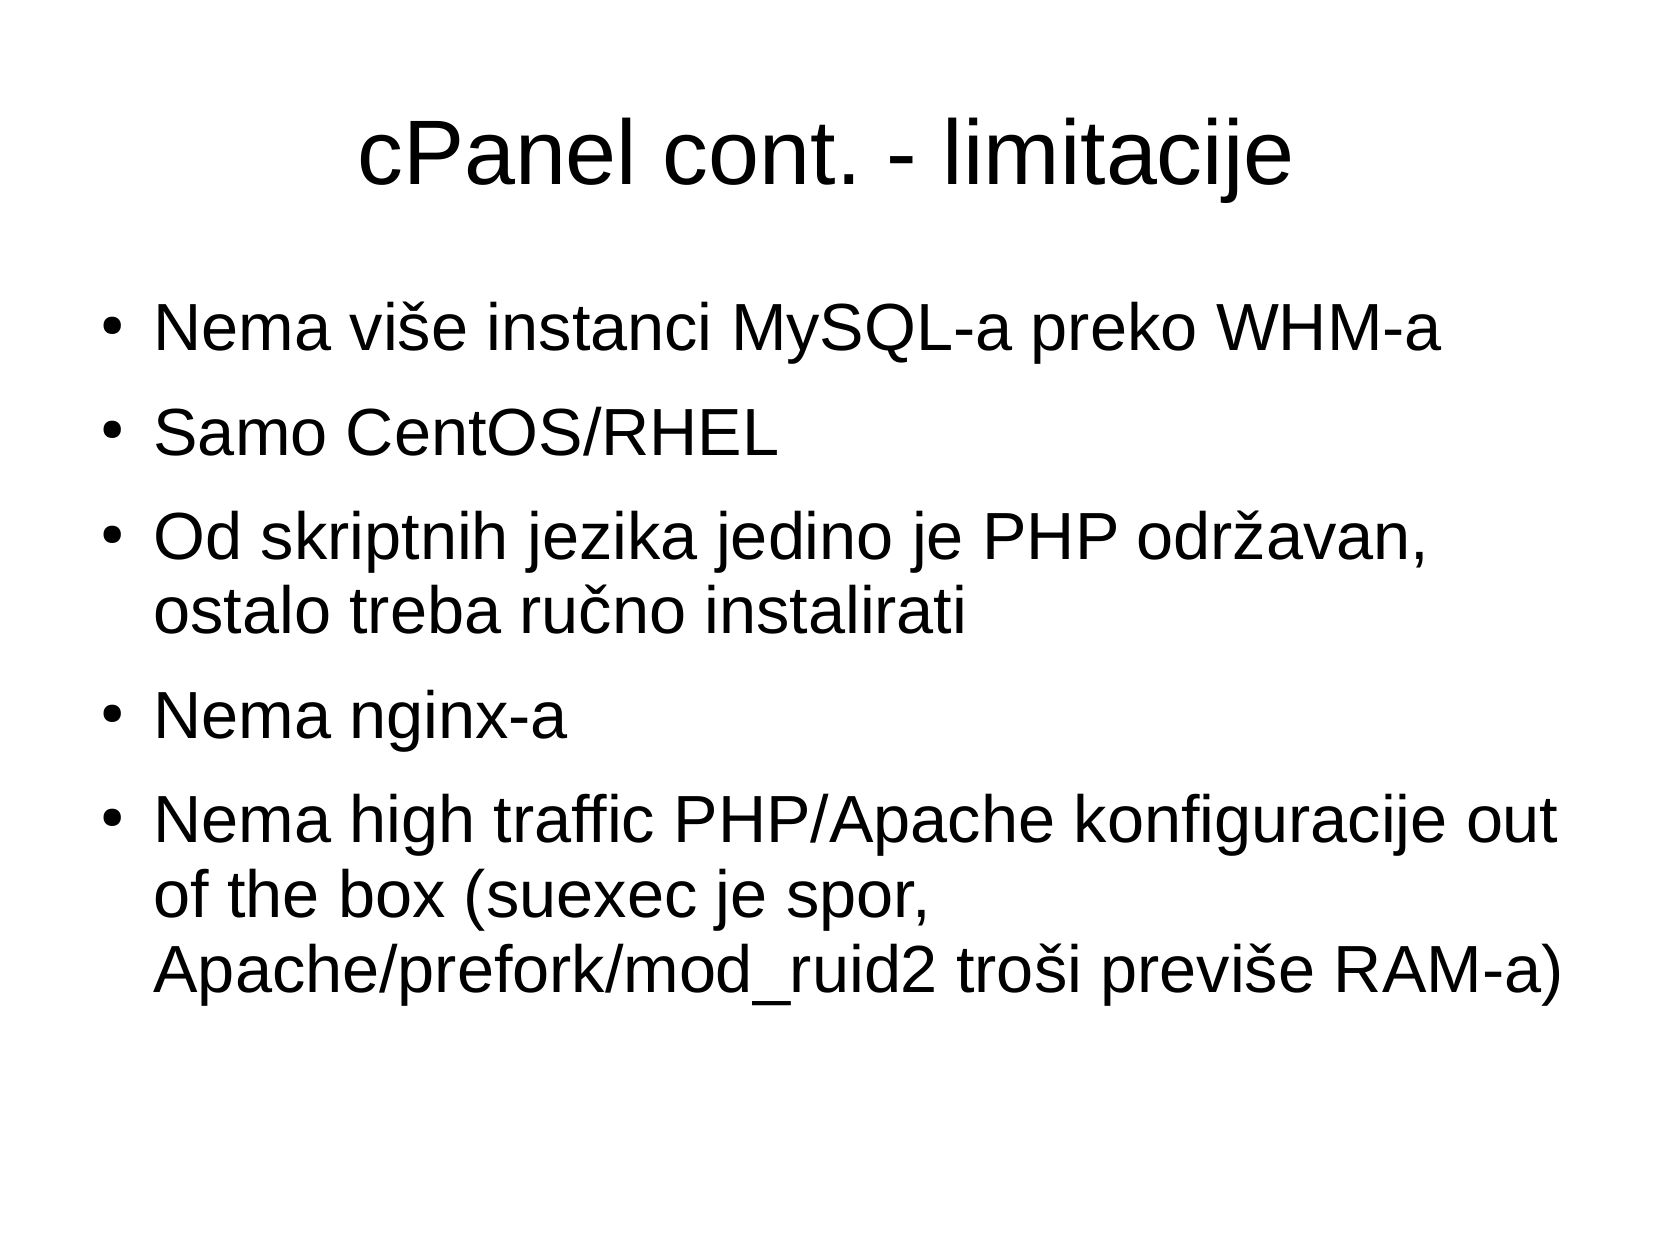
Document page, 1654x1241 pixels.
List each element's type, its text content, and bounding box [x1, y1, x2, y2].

title cPanel cont. - limitacije [82, 49, 1571, 257]
list Nema više instanci MySQL-a preko WHM-a Samo CentOS/RHEL Od skriptnih jezika jedino je PHP održavan, ostalo treba ručno instalirati Nema nginx-a Nema high traffic PHP/Apache konfiguracije out of the box (suexec je spor, Apache/prefork/mod_ruid2 troši previše RAM-a) [82, 290, 1571, 1010]
